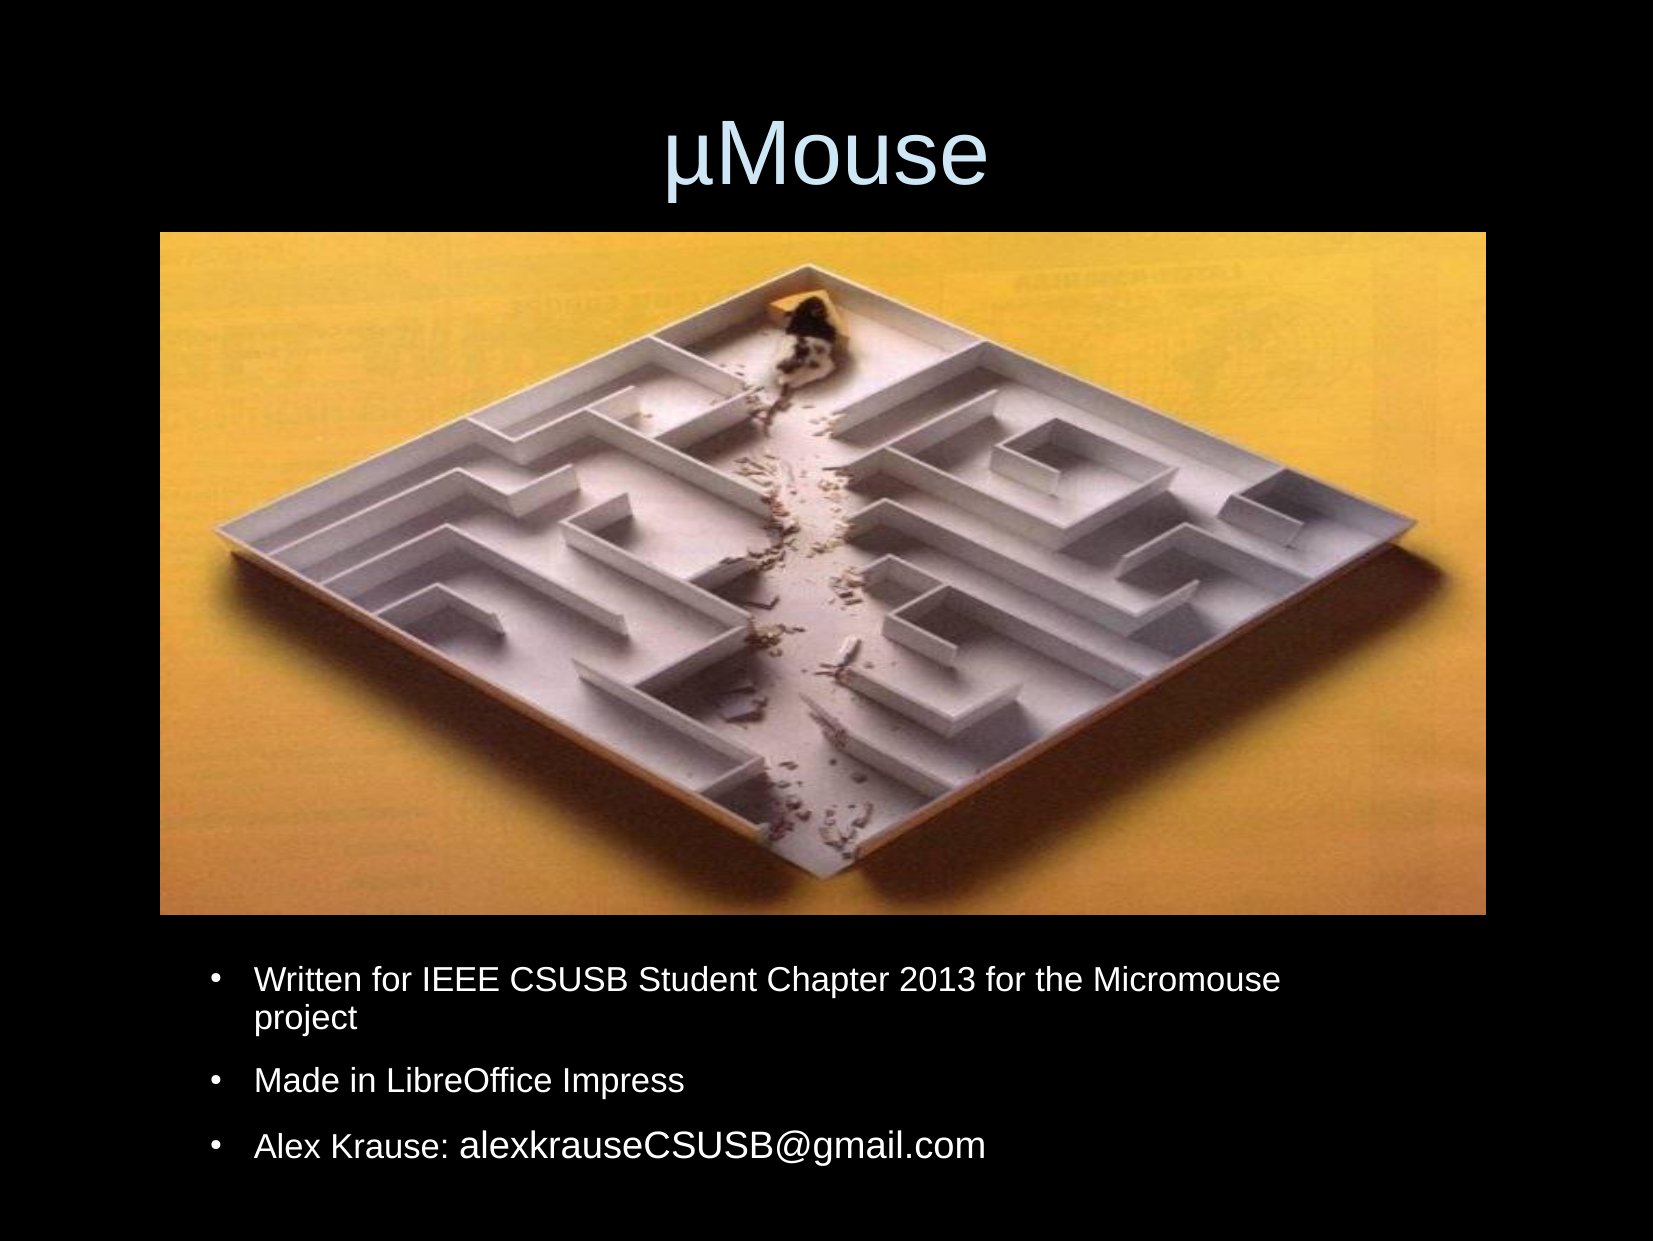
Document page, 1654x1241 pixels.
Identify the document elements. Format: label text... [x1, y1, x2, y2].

picture [160, 232, 1486, 916]
title µMouse [82, 49, 1571, 257]
list Written for IEEE CSUSB Student Chapter 2013 for the Micromouse project Made in LibreOffice Impress Alex Krause: alexkrauseCSUSB@gmail.com [195, 960, 1381, 1171]
